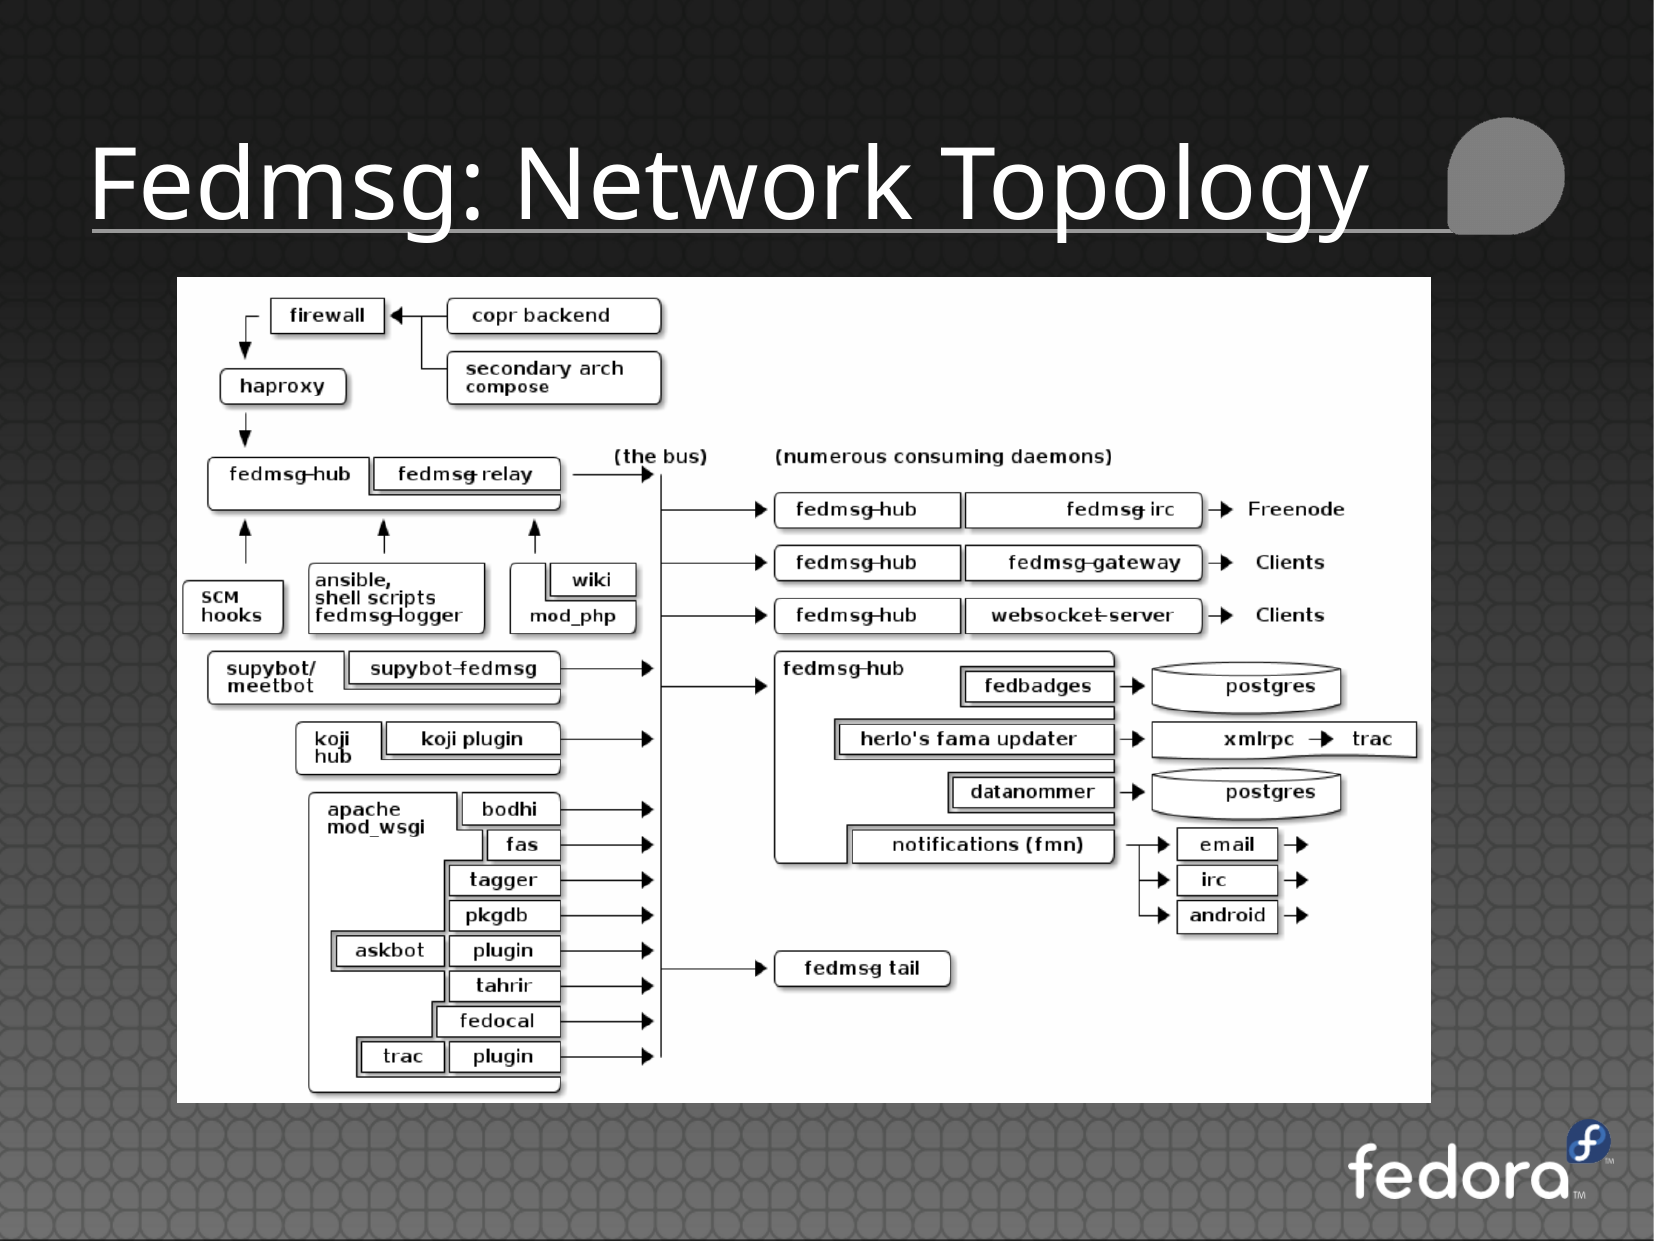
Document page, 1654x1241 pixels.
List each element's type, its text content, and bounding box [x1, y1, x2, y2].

picture [0, 0, 1654, 1241]
title Fedmsg: Network Topology [86, 112, 1576, 249]
